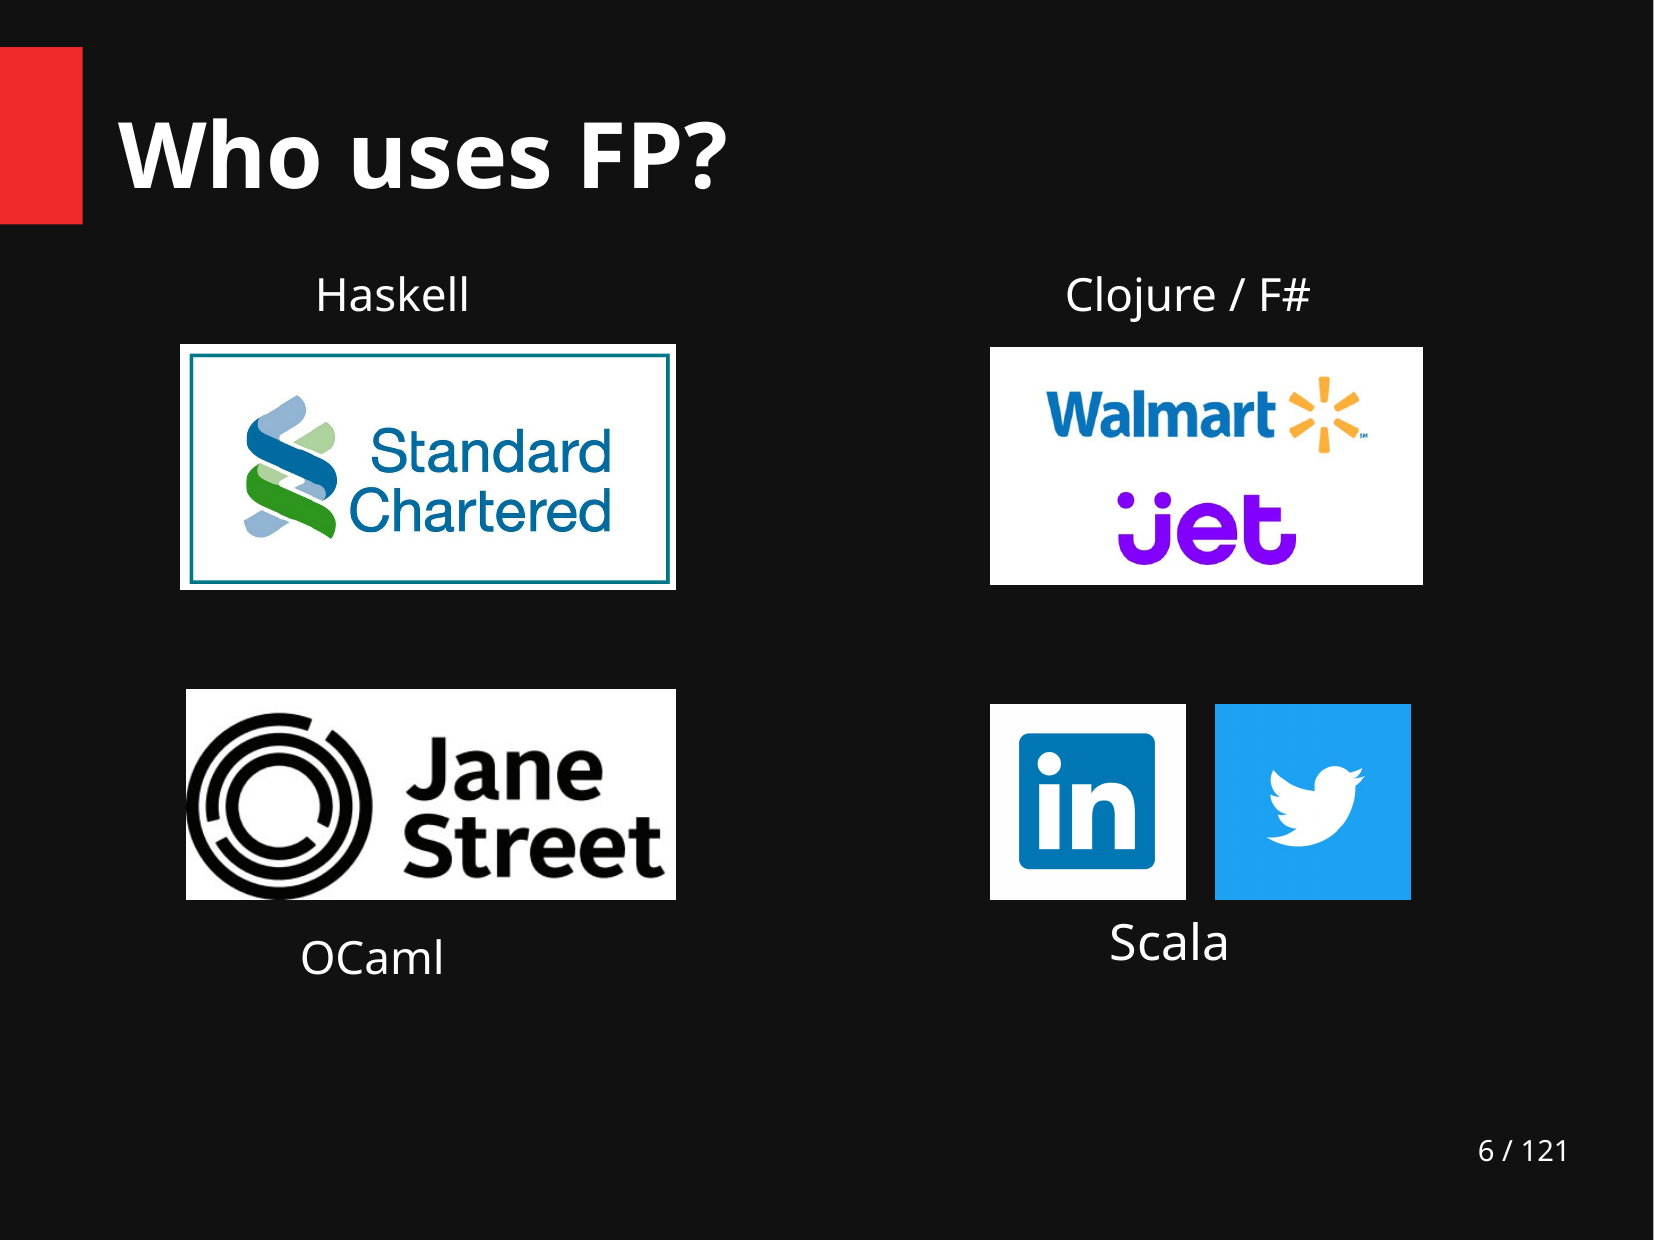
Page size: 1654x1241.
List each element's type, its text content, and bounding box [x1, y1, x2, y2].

picture [186, 689, 676, 901]
picture [180, 344, 676, 591]
text_box Haskell [300, 255, 631, 333]
picture [990, 704, 1186, 901]
picture [1215, 704, 1411, 900]
title Who uses FP? [118, 27, 1571, 278]
text_box Scala [1095, 900, 1426, 984]
text_box OCaml [285, 918, 616, 996]
text_box Clojure / F# [1050, 255, 1381, 333]
picture [990, 347, 1423, 586]
